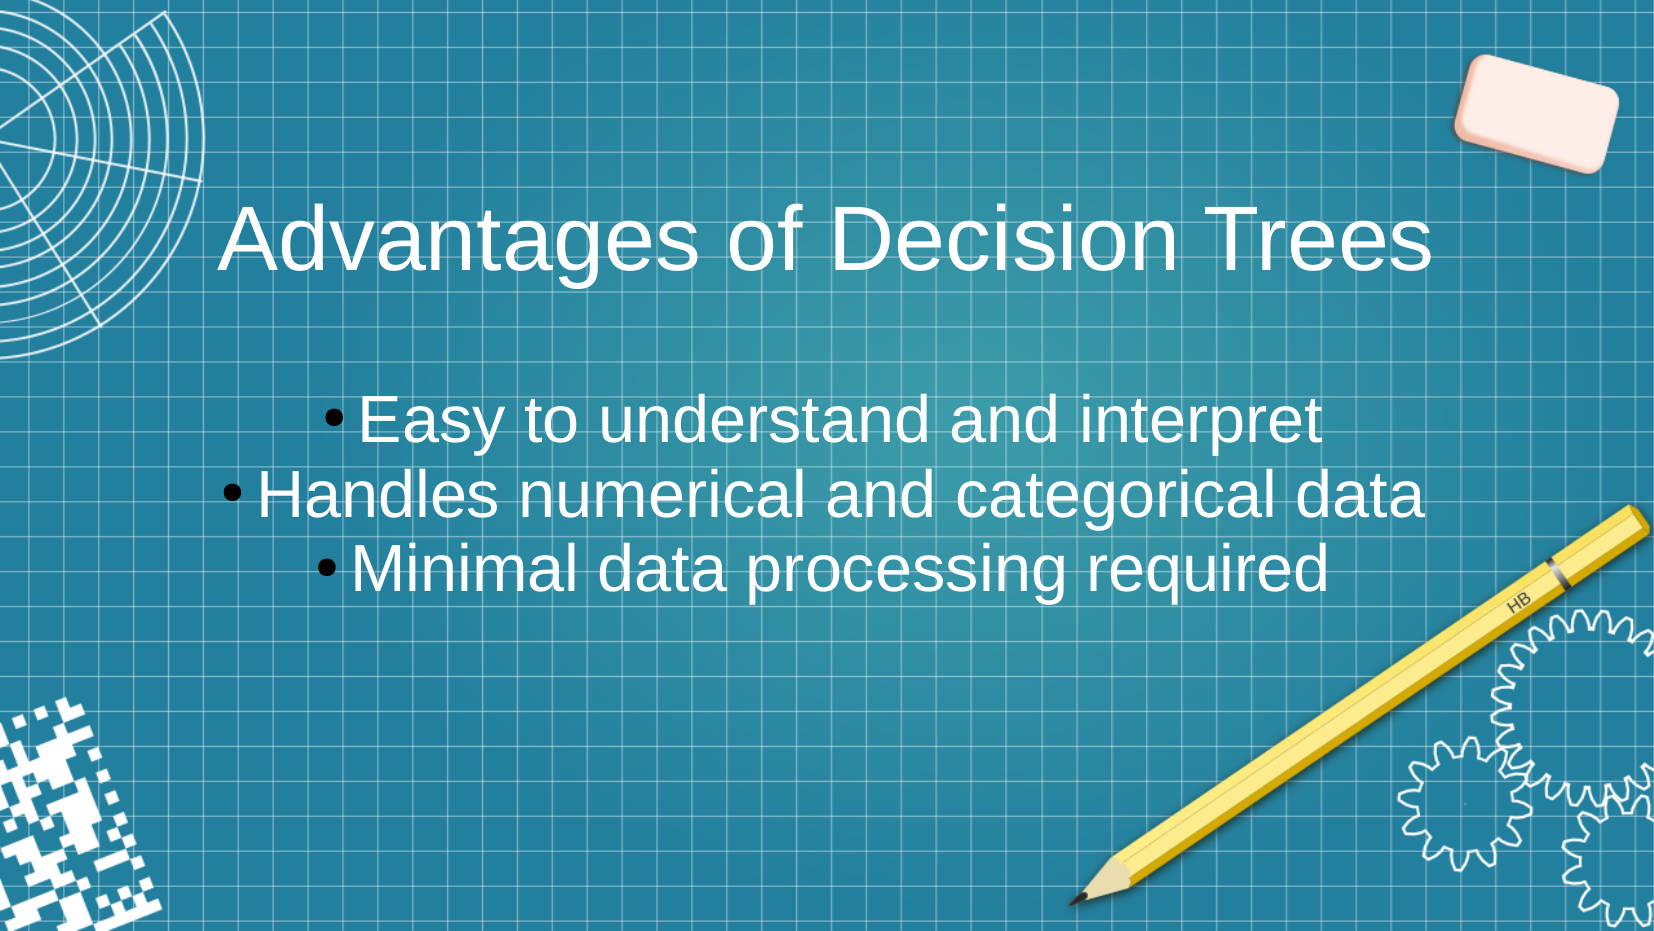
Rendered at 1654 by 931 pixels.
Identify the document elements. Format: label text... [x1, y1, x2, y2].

picture [0, 0, 1654, 931]
title Advantages of Decision Trees [82, 132, 1571, 346]
subtitle Easy to understand and interpret Handles numerical and categorical data Minimal data processing required [79, 268, 1568, 721]
